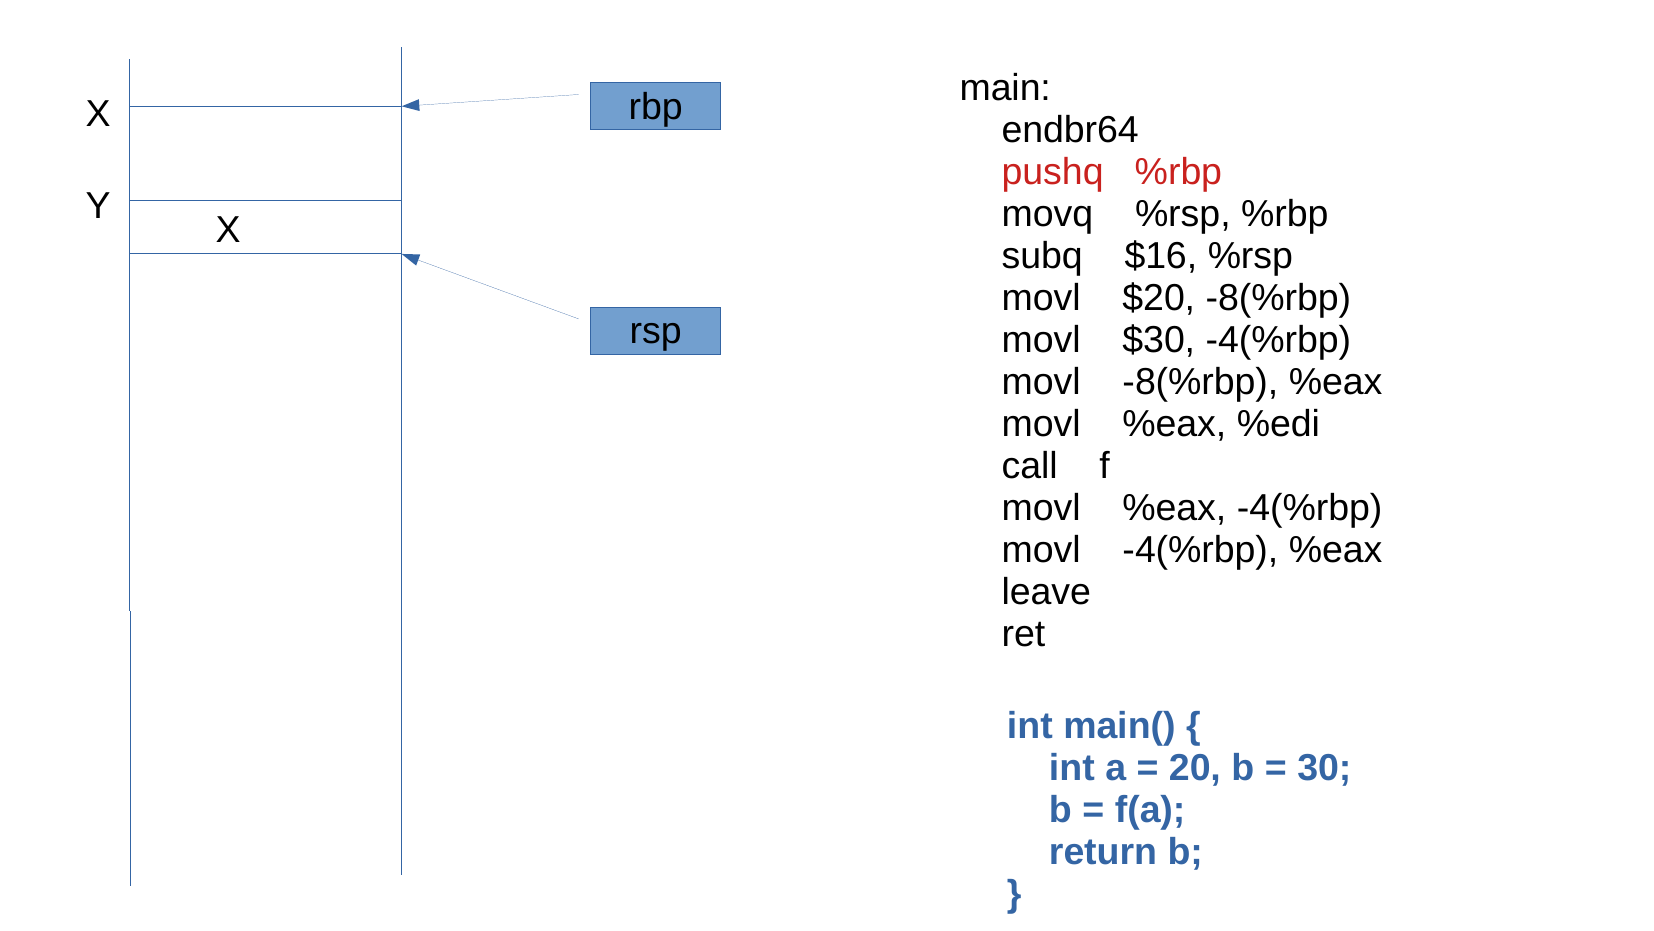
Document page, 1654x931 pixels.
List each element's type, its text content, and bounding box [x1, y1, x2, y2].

text_box rbp [590, 82, 721, 130]
text_box X [200, 254, 319, 258]
text_box int main() { int a = 20, b = 30; b = f(a); return b; } [992, 696, 1446, 922]
text_box X [70, 84, 190, 142]
text_box X [200, 200, 319, 253]
text_box main: endbr64 pushq %rbp movq %rsp, %rbp subq $16, %rsp movl $20, -8(%rbp) movl $30, -4(%rbp) movl -8(%rbp), %eax movl %eax, %edi call f movl %eax, -4(%rbp) movl -4(%rbp), %eax leave ret [944, 59, 1607, 662]
text_box Y [70, 177, 190, 234]
text_box rsp [590, 307, 721, 355]
